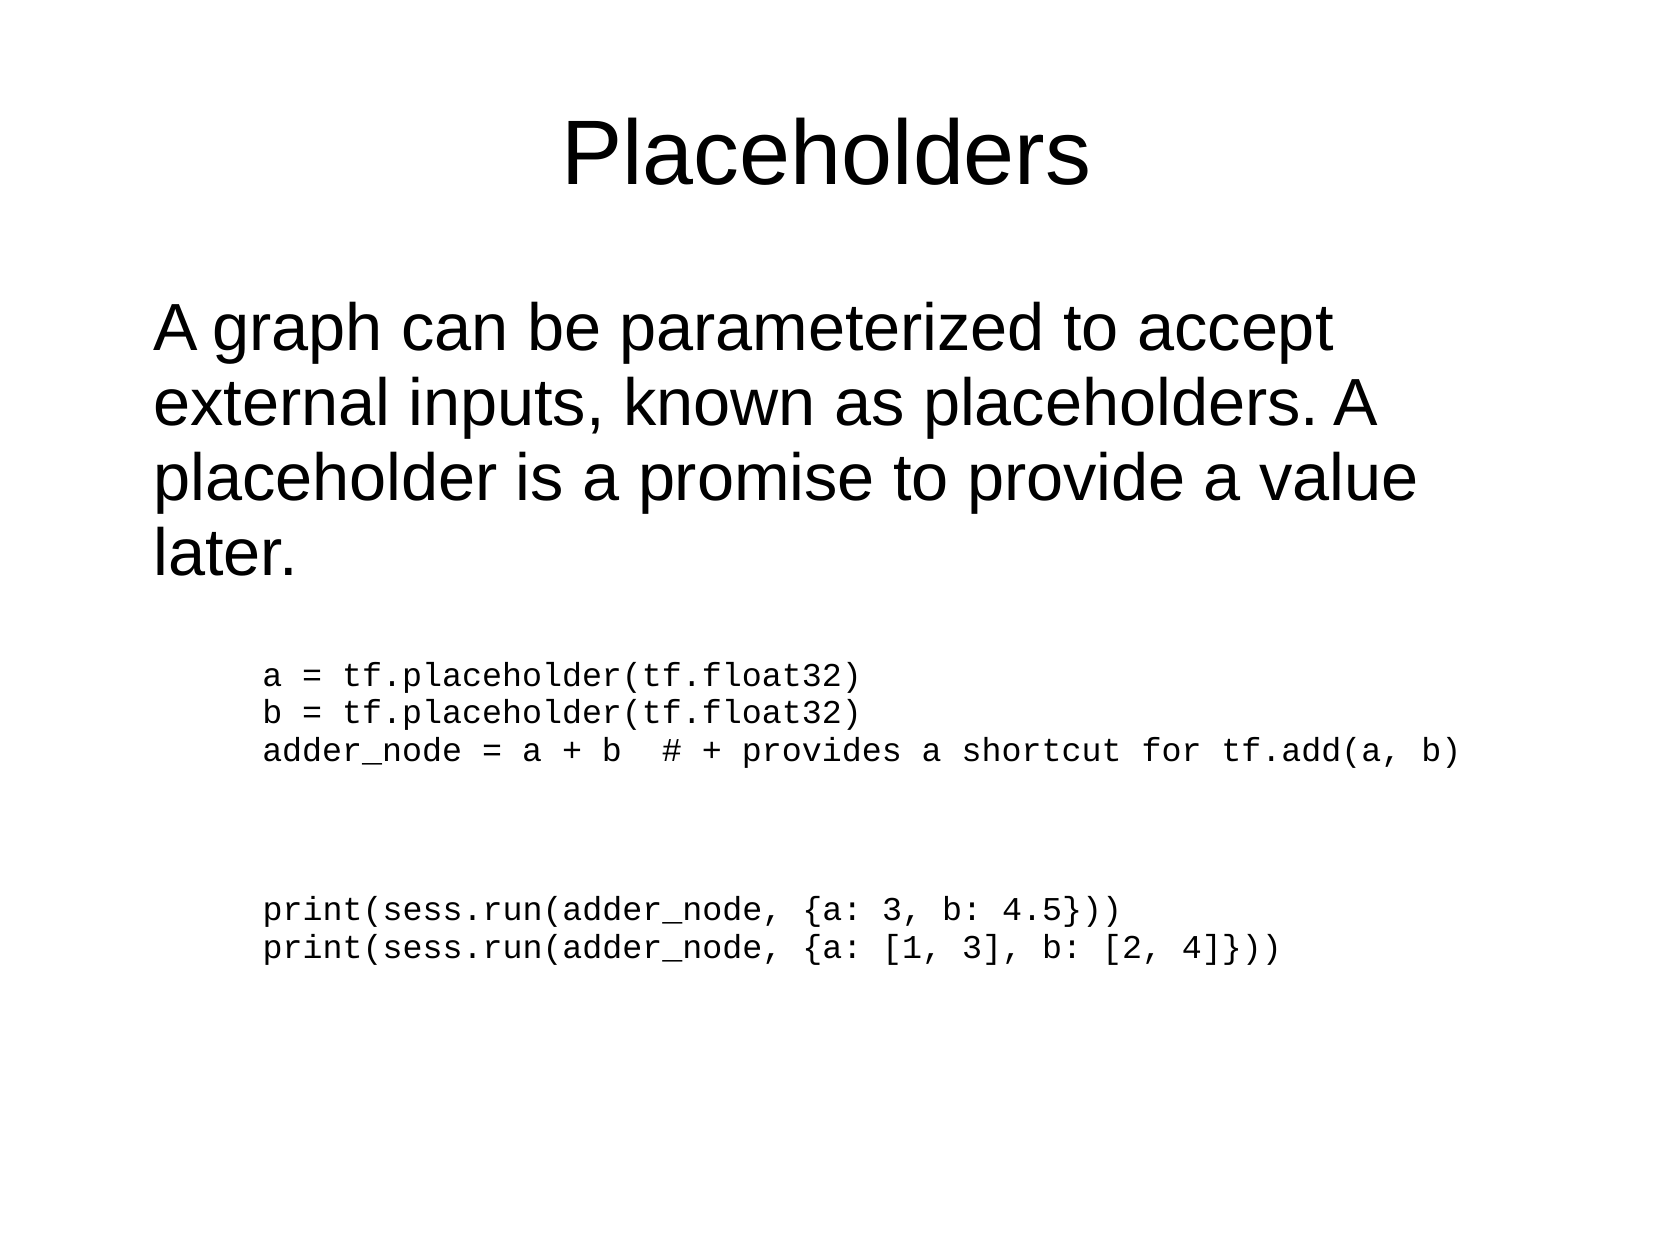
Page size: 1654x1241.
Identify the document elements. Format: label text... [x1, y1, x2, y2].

title Placeholders [82, 49, 1571, 257]
text_box a = tf.placeholder(tf.float32) b = tf.placeholder(tf.float32) adder_node = a + b # + provides a shortcut for tf.add(a, b) [247, 613, 1512, 839]
list A graph can be parameterized to accept external inputs, known as placeholders. A placeholder is a promise to provide a value later. [82, 290, 1571, 1010]
text_box print(sess.run(adder_node, {a: 3, b: 4.5})) print(sess.run(adder_node, {a: [1, 3], b: [2, 4]})) [248, 847, 1501, 1099]
